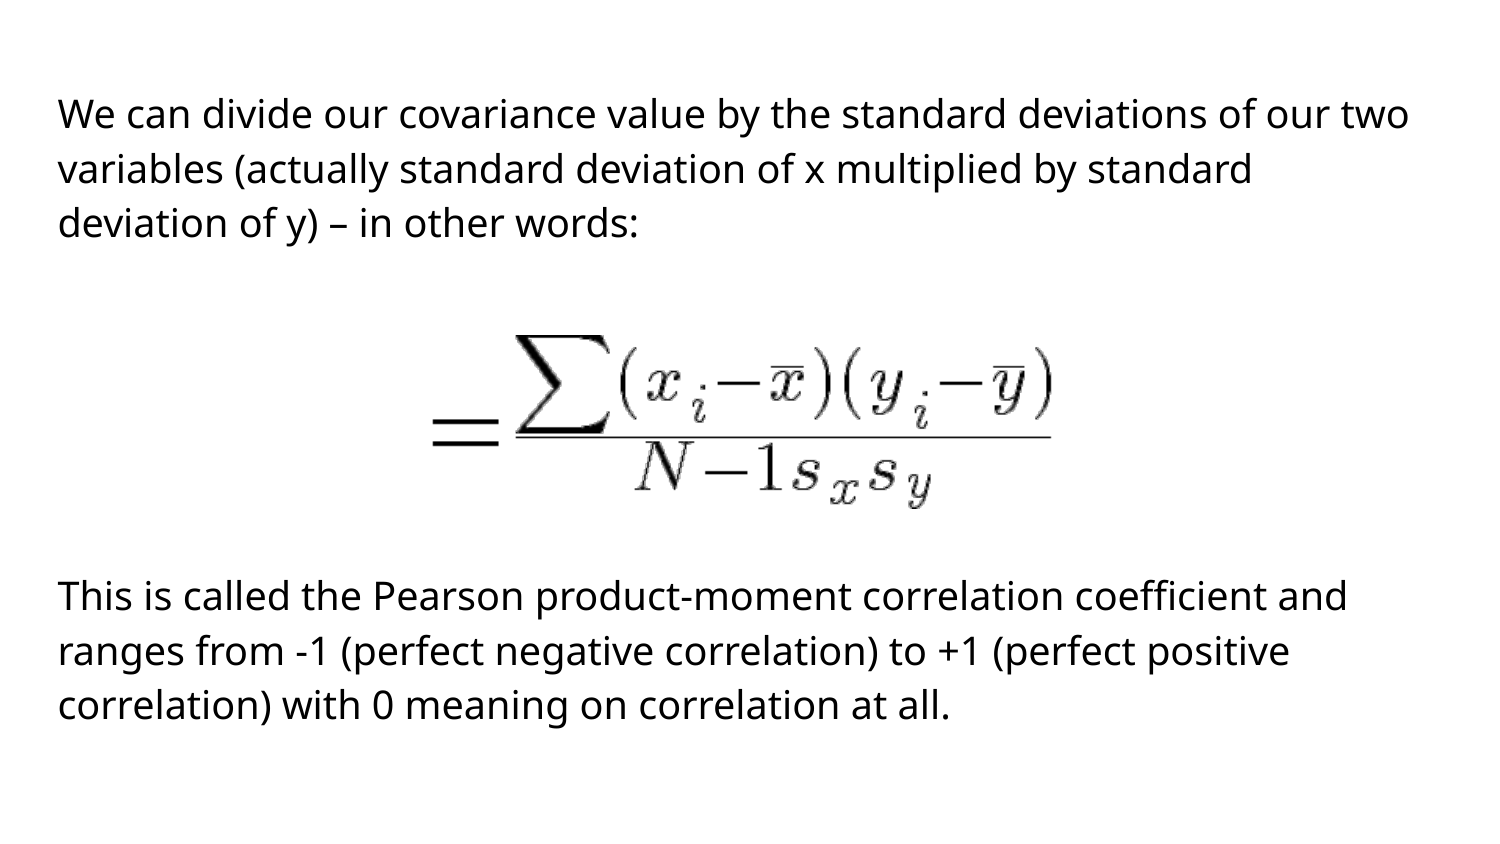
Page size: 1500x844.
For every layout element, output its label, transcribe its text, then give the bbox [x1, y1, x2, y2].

picture [430, 335, 1056, 509]
text_box We can divide our covariance value by the standard deviations of our two variables (actually standard deviation of x multiplied by standard deviation of y) – in other words: [42, 67, 1444, 282]
text_box This is called the Pearson product-moment correlation coefficient and ranges from -1 (perfect negative correlation) to +1 (perfect positive correlation) with 0 meaning on correlation at all. [42, 548, 1444, 811]
